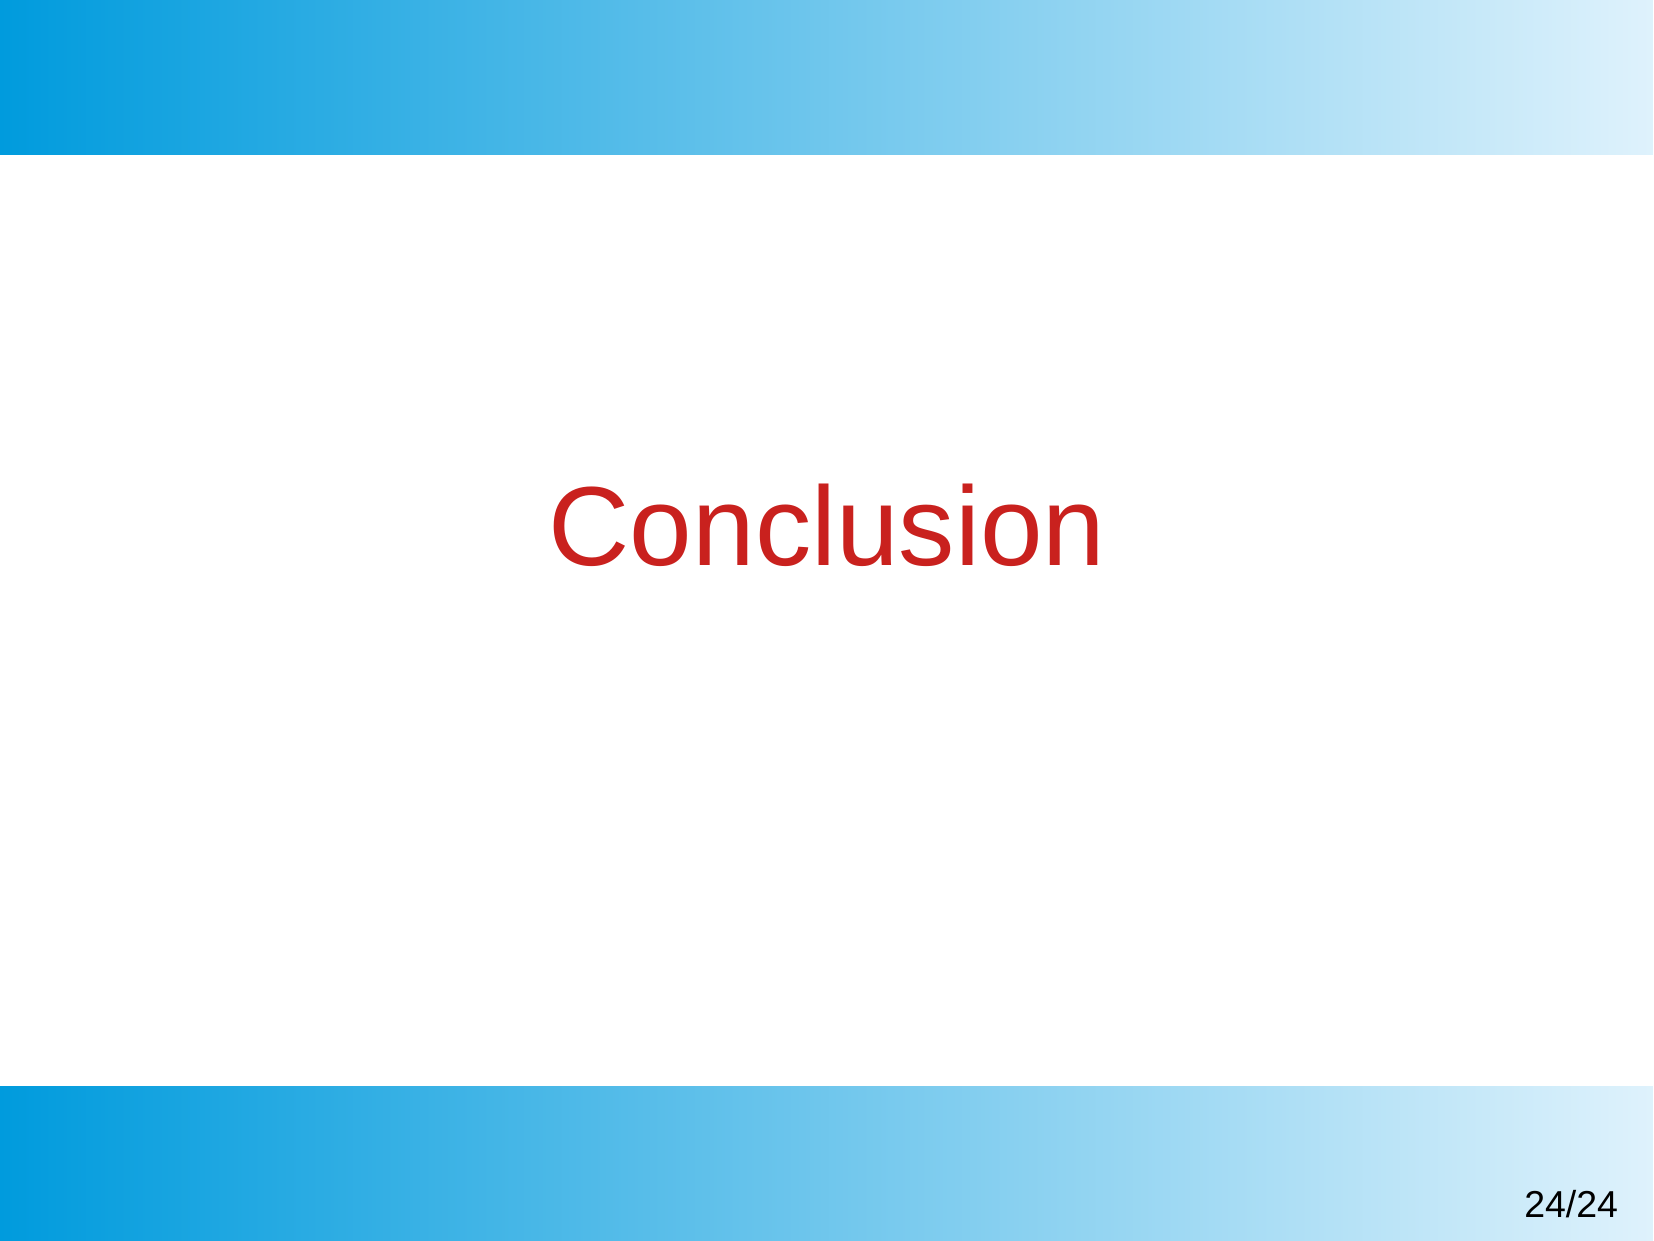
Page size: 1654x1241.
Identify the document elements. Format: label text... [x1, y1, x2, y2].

text_box <numéro>/24 [1509, 1175, 1654, 1241]
title Conclusion [0, 463, 1654, 590]
